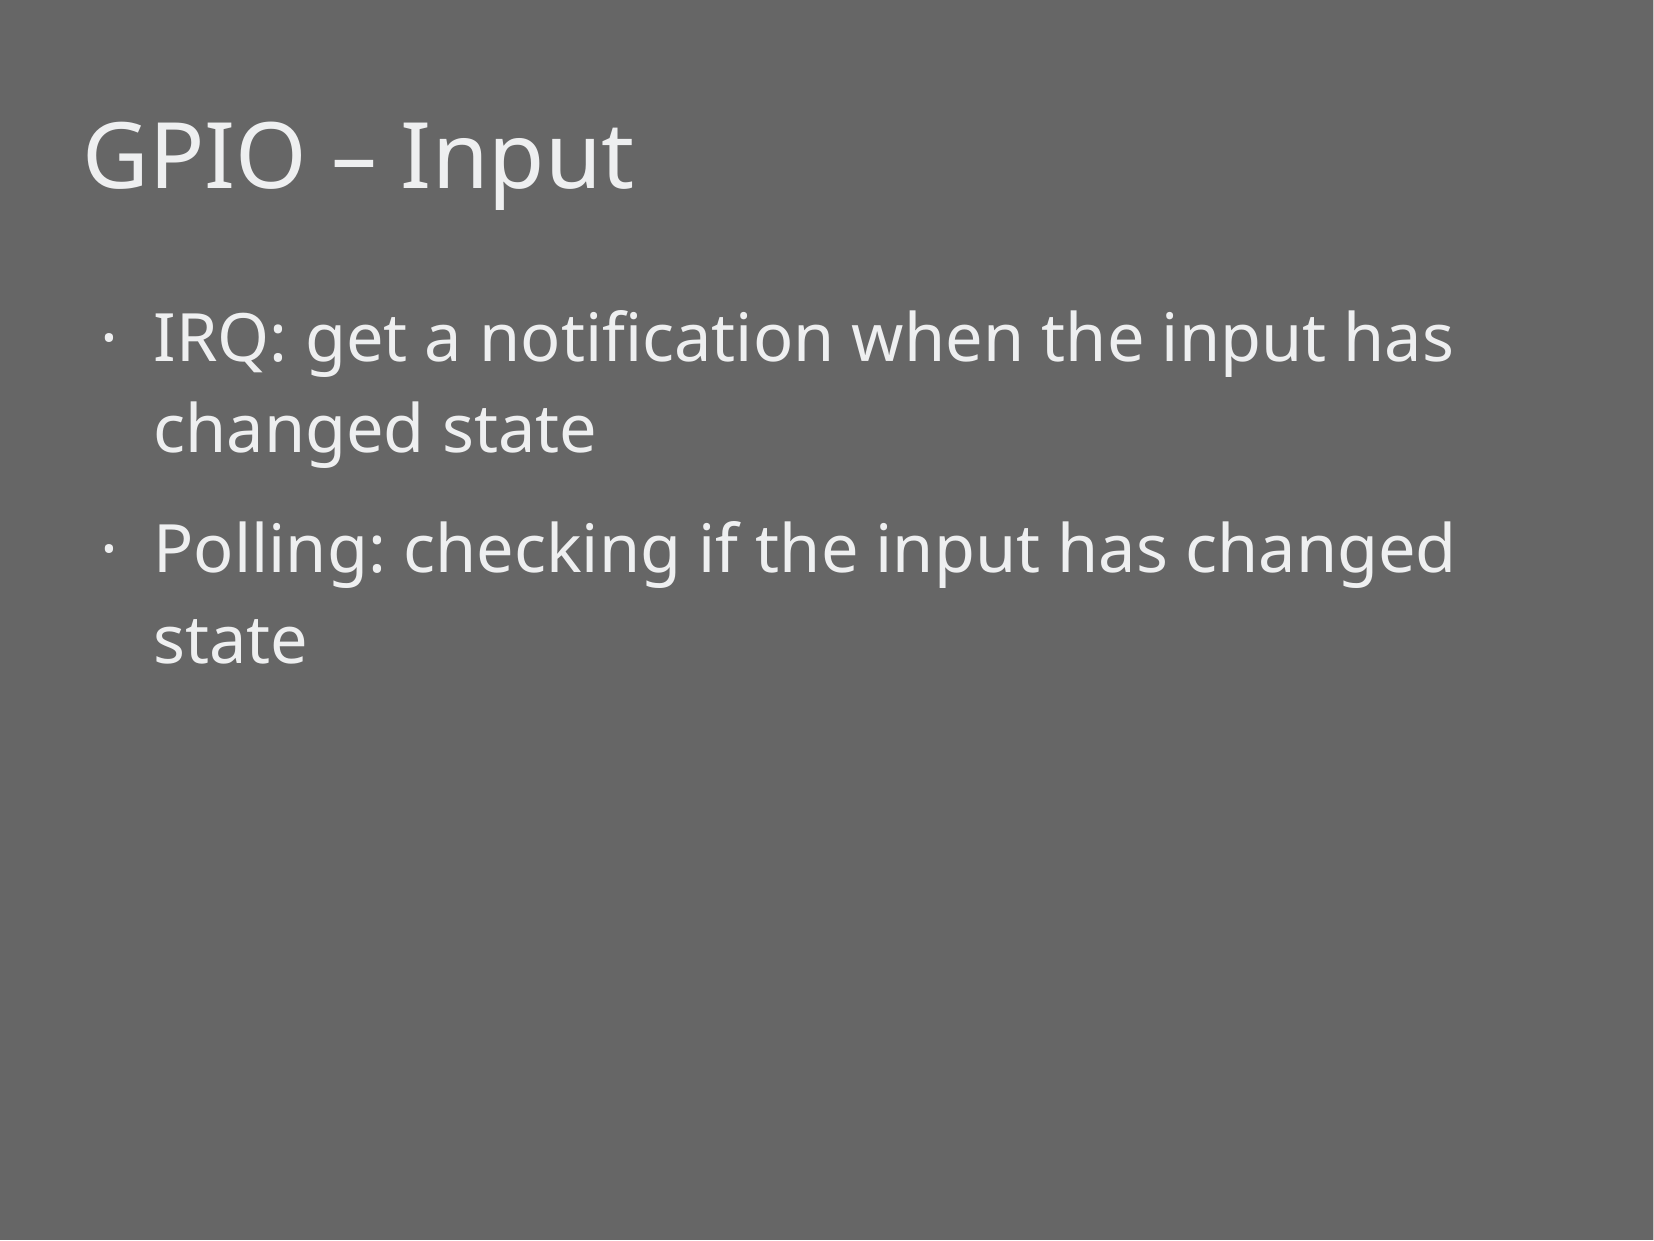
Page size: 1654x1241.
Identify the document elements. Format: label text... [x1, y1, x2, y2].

list IRQ: get a notification when the input has changed state Polling: checking if the input has changed state [82, 290, 1571, 1010]
title GPIO – Input [82, 49, 1571, 257]
